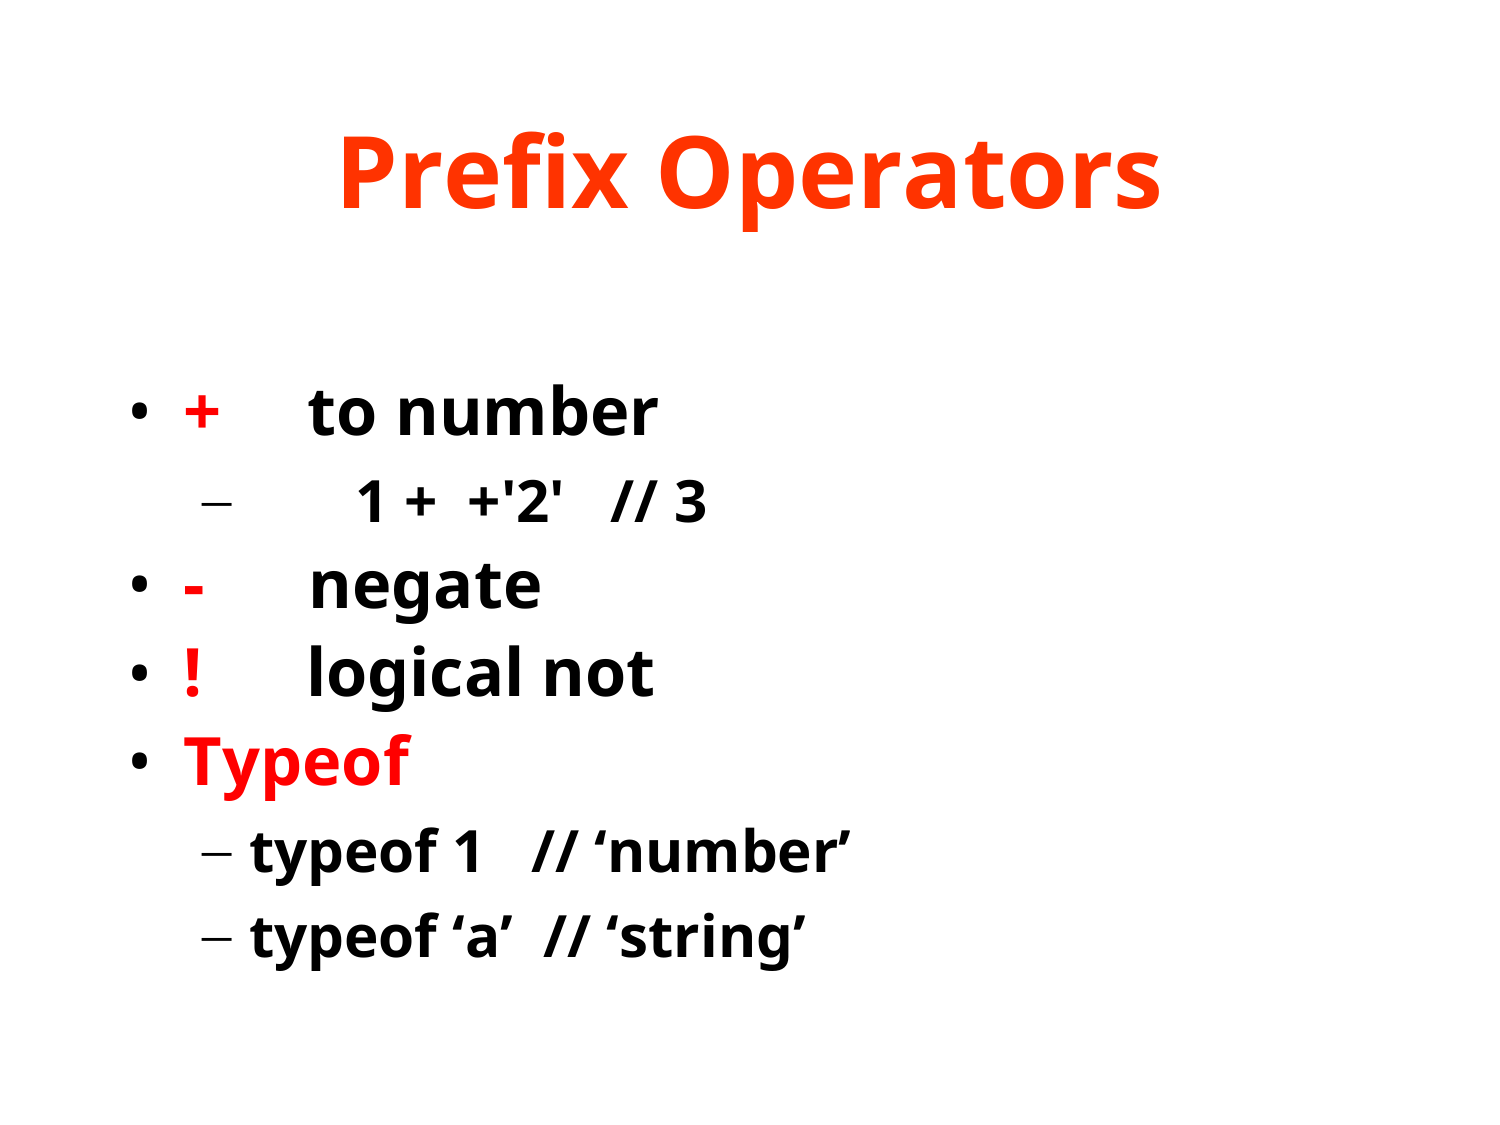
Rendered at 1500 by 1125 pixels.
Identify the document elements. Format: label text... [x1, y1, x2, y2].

list + to number 1 + +'2' // 3 - negate ! logical not Typeof typeof 1 // ‘number’ typeof ‘a’ // ‘string’ [112, 262, 1388, 1125]
title Prefix Operators [112, 75, 1388, 262]
